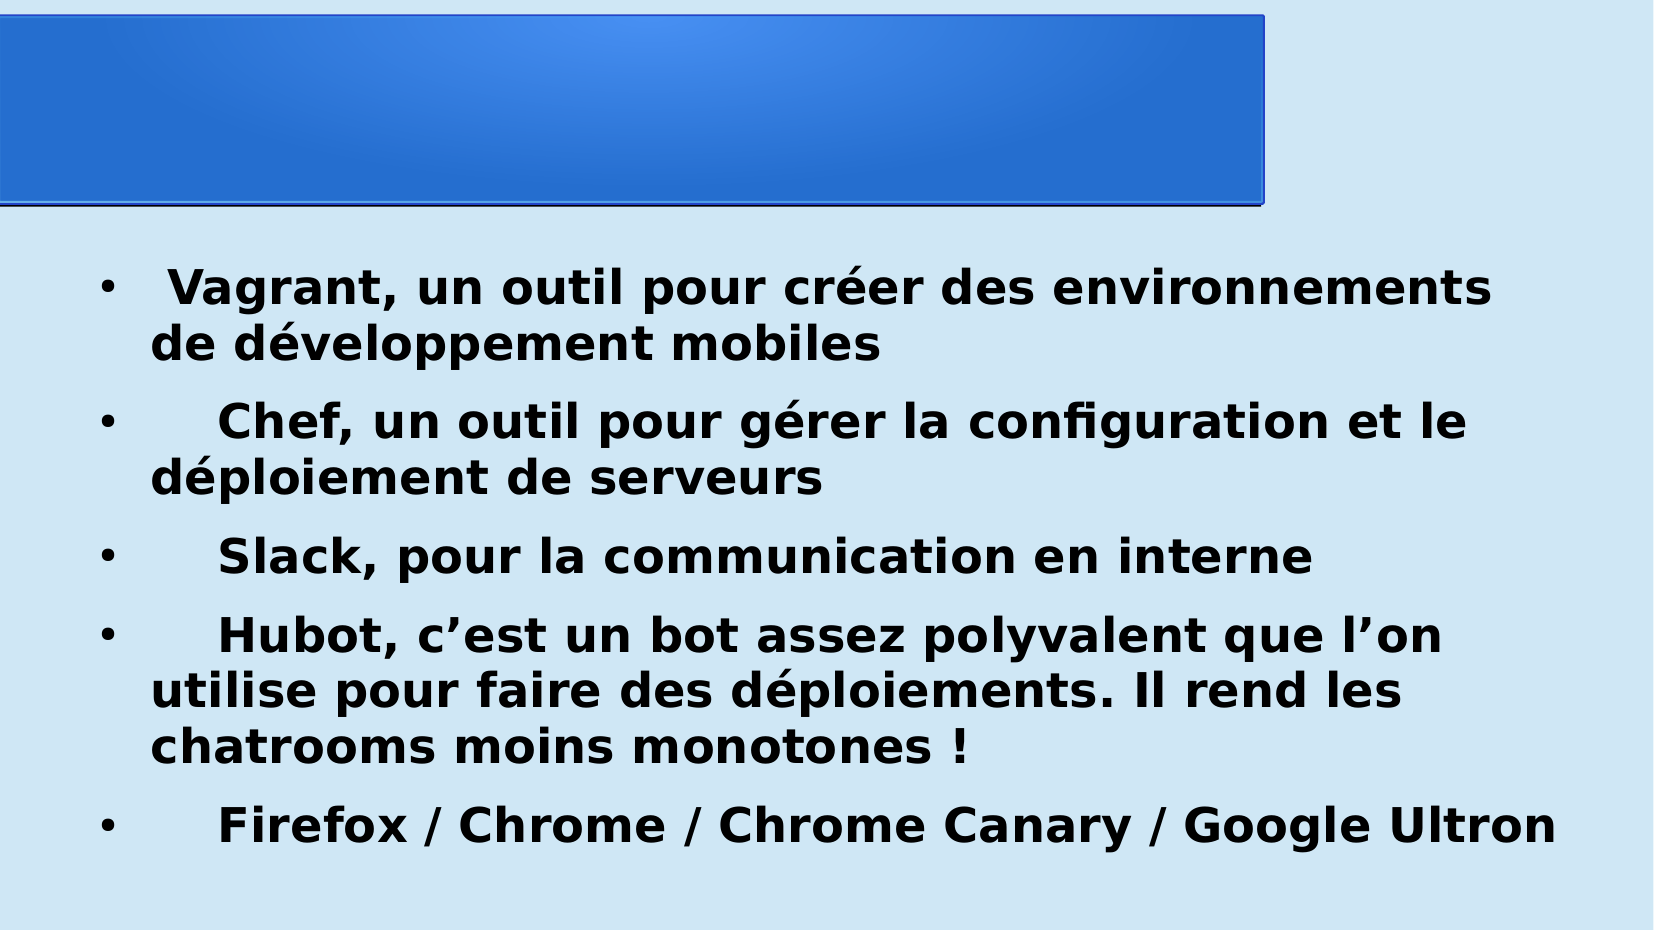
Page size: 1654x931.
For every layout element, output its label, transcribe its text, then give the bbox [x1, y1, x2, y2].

list Vagrant, un outil pour créer des environnements de développement mobiles Chef, un outil pour gérer la configuration et le déploiement de serveurs Slack, pour la communication en interne Hubot, c’est un bot assez polyvalent que l’on utilise pour faire des déploiements. Il rend les chatrooms moins monotones ! Firefox / Chrome / Chrome Canary / Google Ultron [82, 259, 1571, 877]
